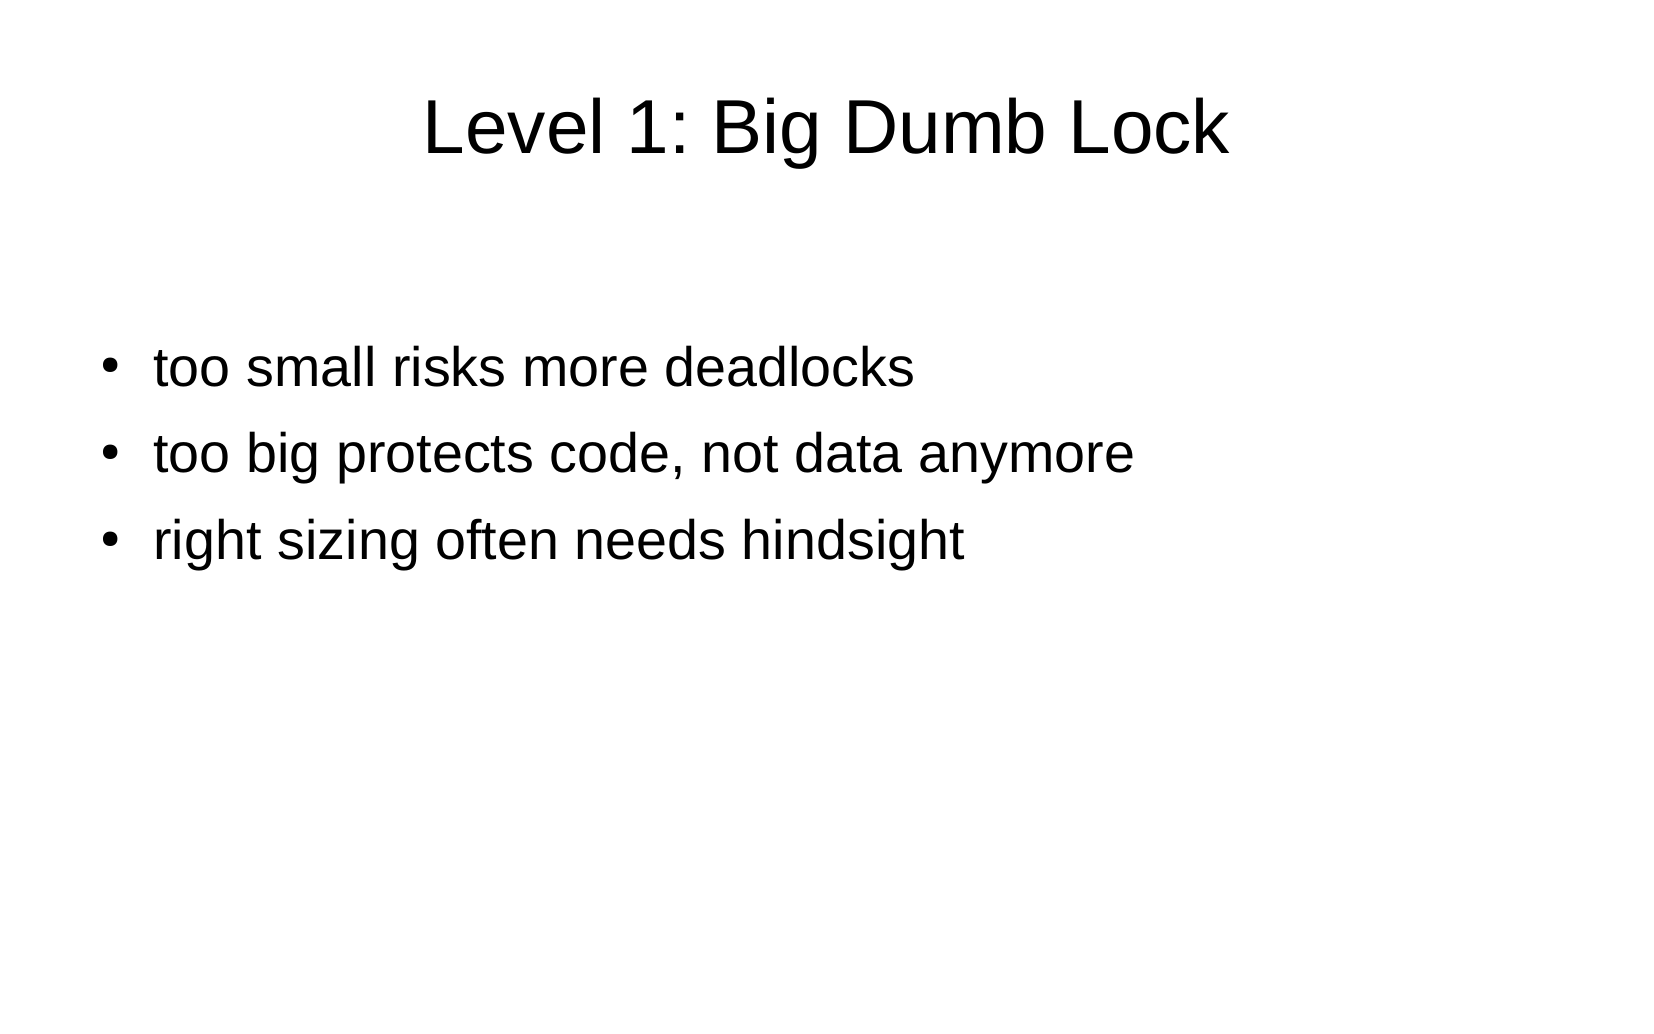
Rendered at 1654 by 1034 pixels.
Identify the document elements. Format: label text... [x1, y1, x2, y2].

title Level 1: Big Dumb Lock [82, 41, 1571, 214]
list too small risks more deadlocks too big protects code, not data anymore right sizing often needs hindsight [82, 335, 1571, 827]
